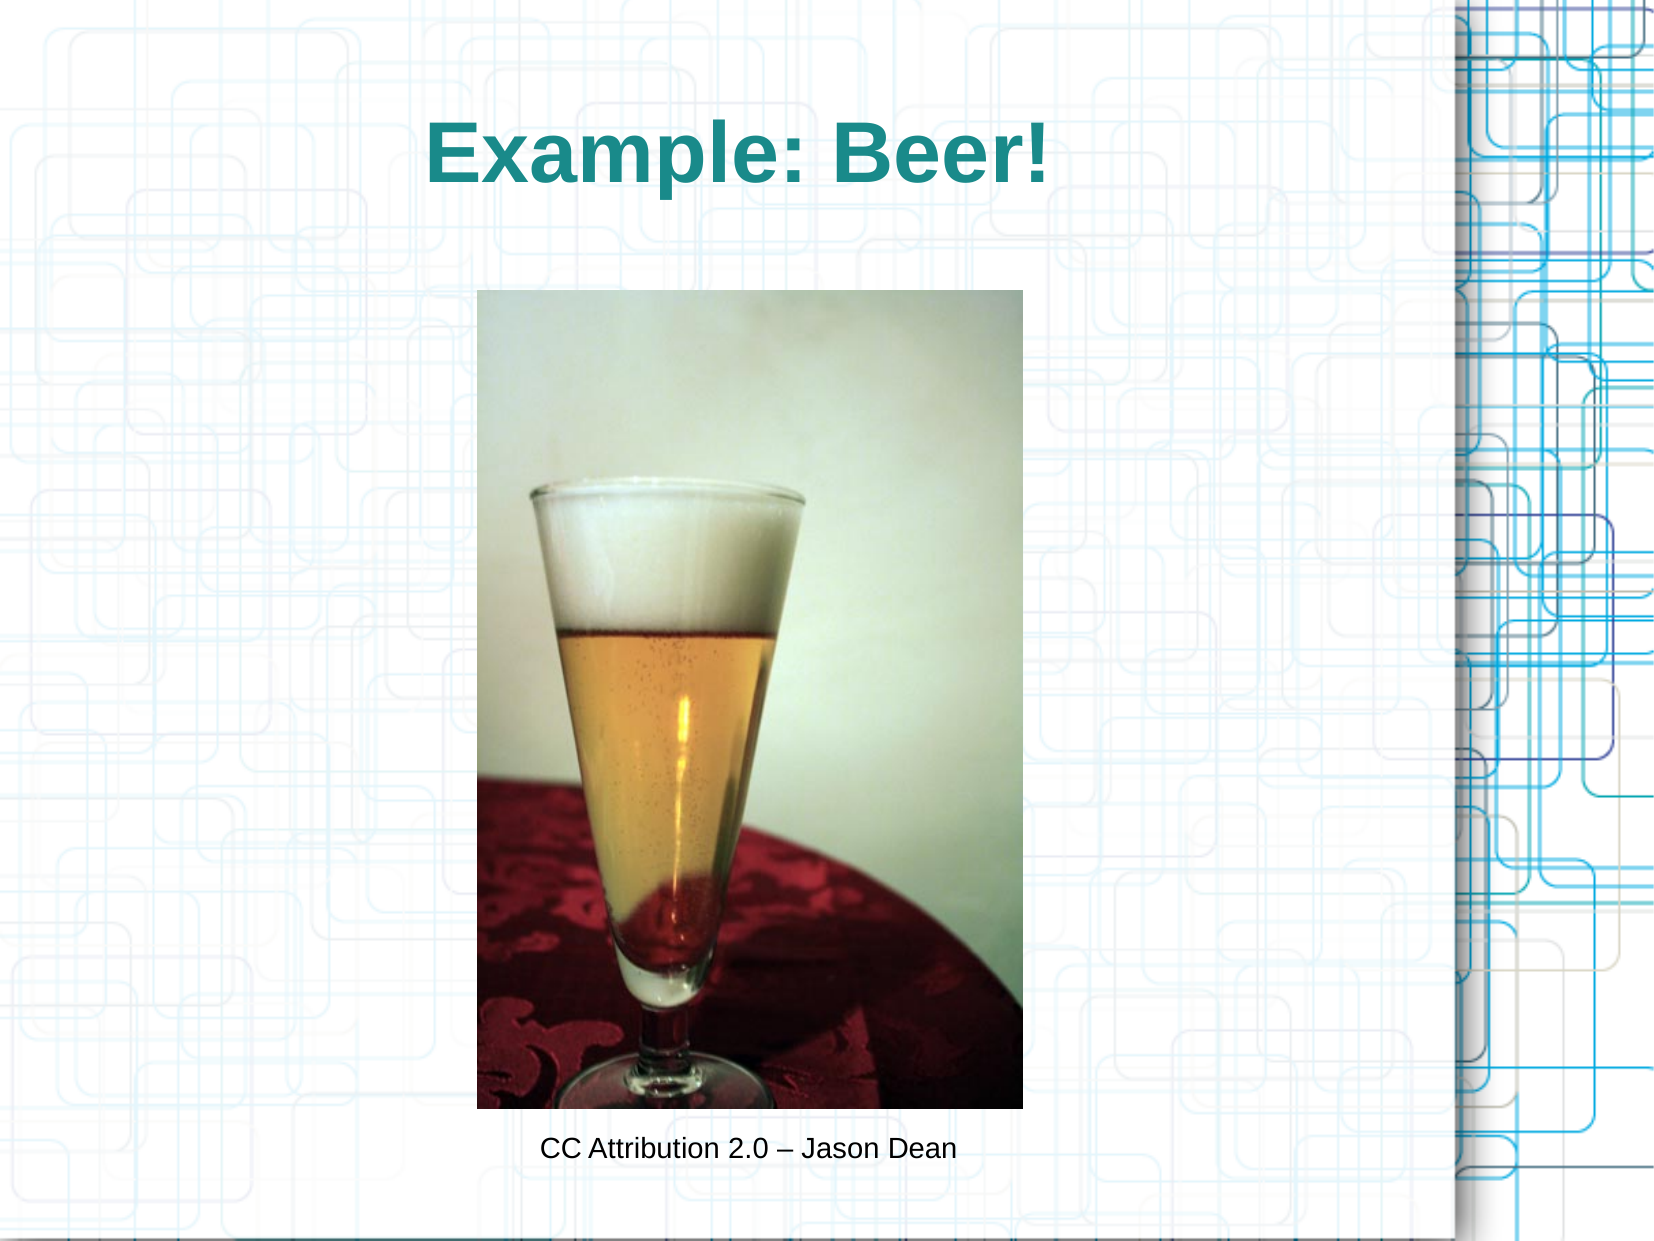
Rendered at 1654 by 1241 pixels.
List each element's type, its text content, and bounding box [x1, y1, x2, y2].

title Example: Beer! [59, 49, 1418, 257]
text_box CC Attribution 2.0 – Jason Dean [525, 1125, 976, 1173]
picture [0, 0, 1654, 1241]
